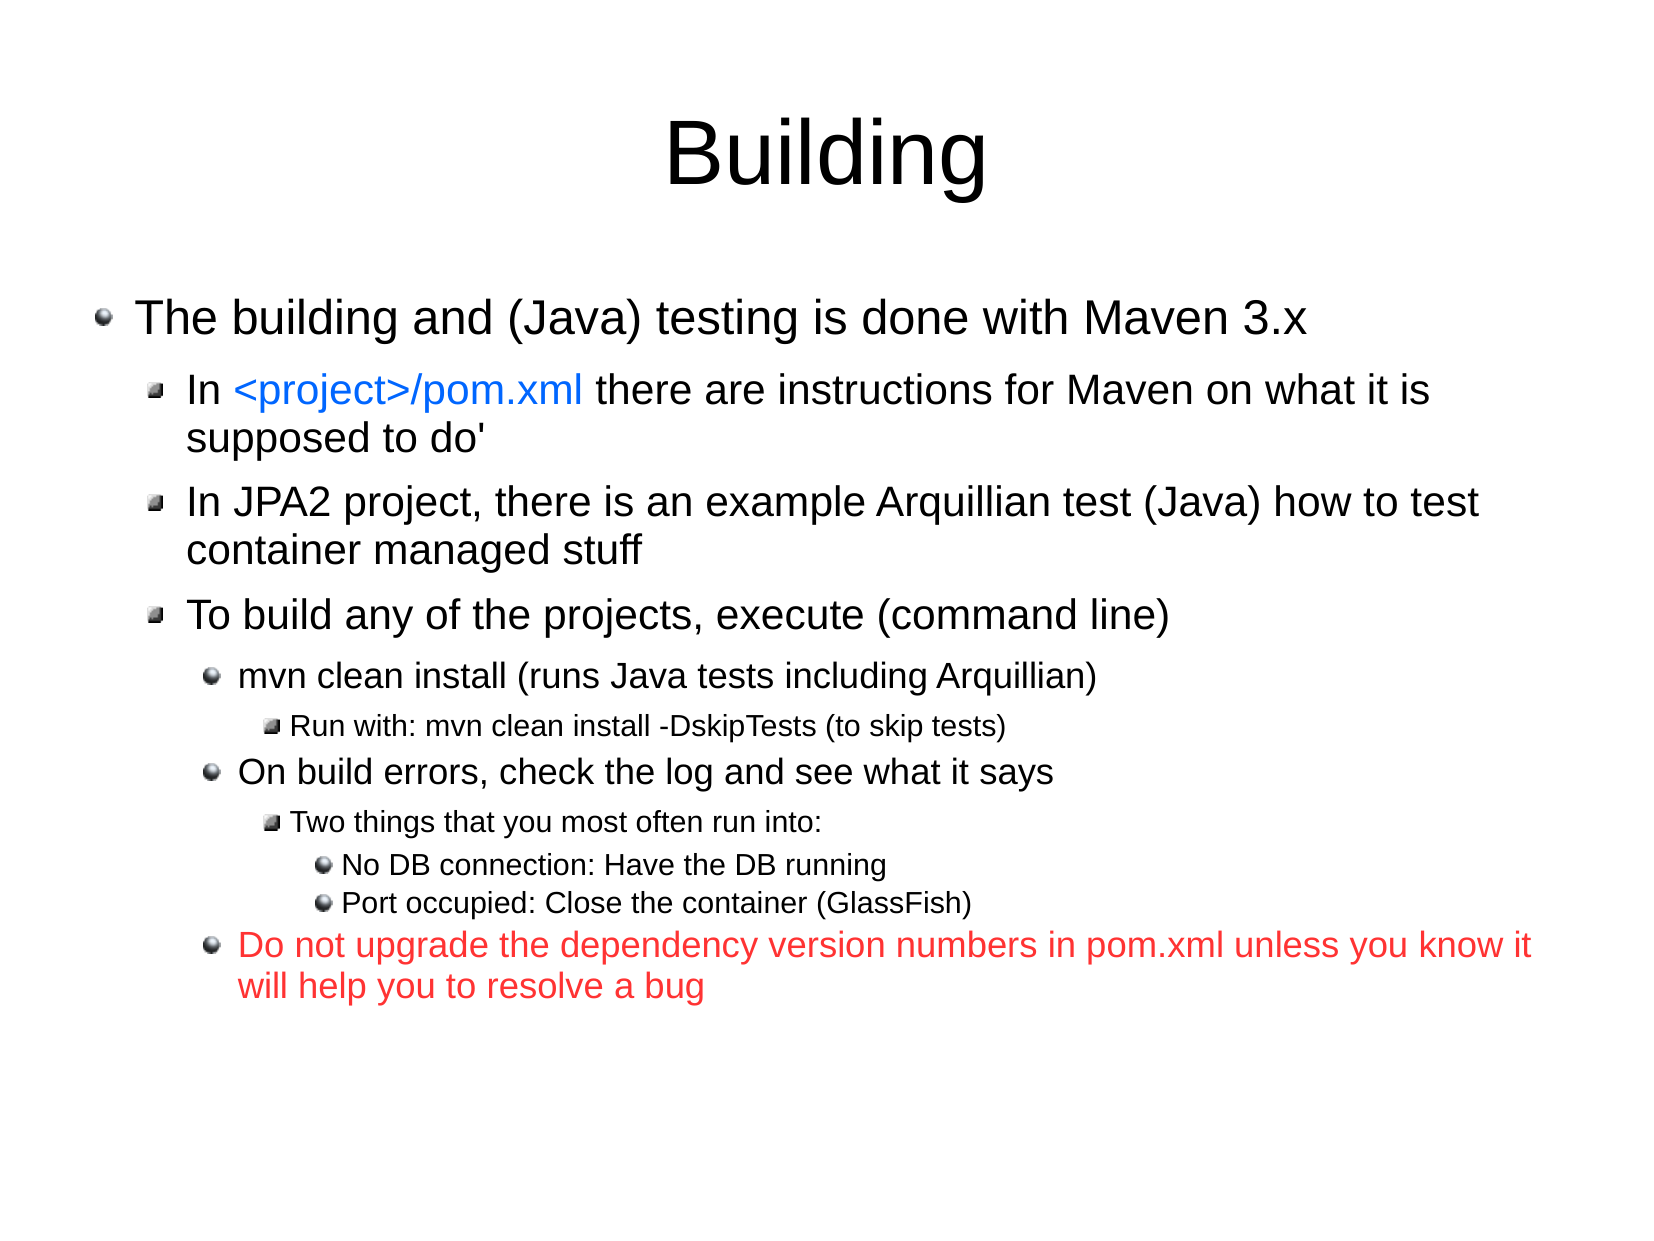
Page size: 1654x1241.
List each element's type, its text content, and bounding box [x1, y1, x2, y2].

title Building [82, 49, 1571, 257]
list The building and (Java) testing is done with Maven 3.x In <project>/pom.xml there are instructions for Maven on what it is supposed to do' In JPA2 project, there is an example Arquillian test (Java) how to test container managed stuff To build any of the projects, execute (command line) mvn clean install (runs Java tests including Arquillian) Run with: mvn clean install -DskipTests (to skip tests) On build errors, check the log and see what it says Two things that you most often run into: No DB connection: Have the DB running Port occupied: Close the container (GlassFish) Do not upgrade the dependency version numbers in pom.xml unless you know it will help you to resolve a bug [82, 290, 1571, 1010]
